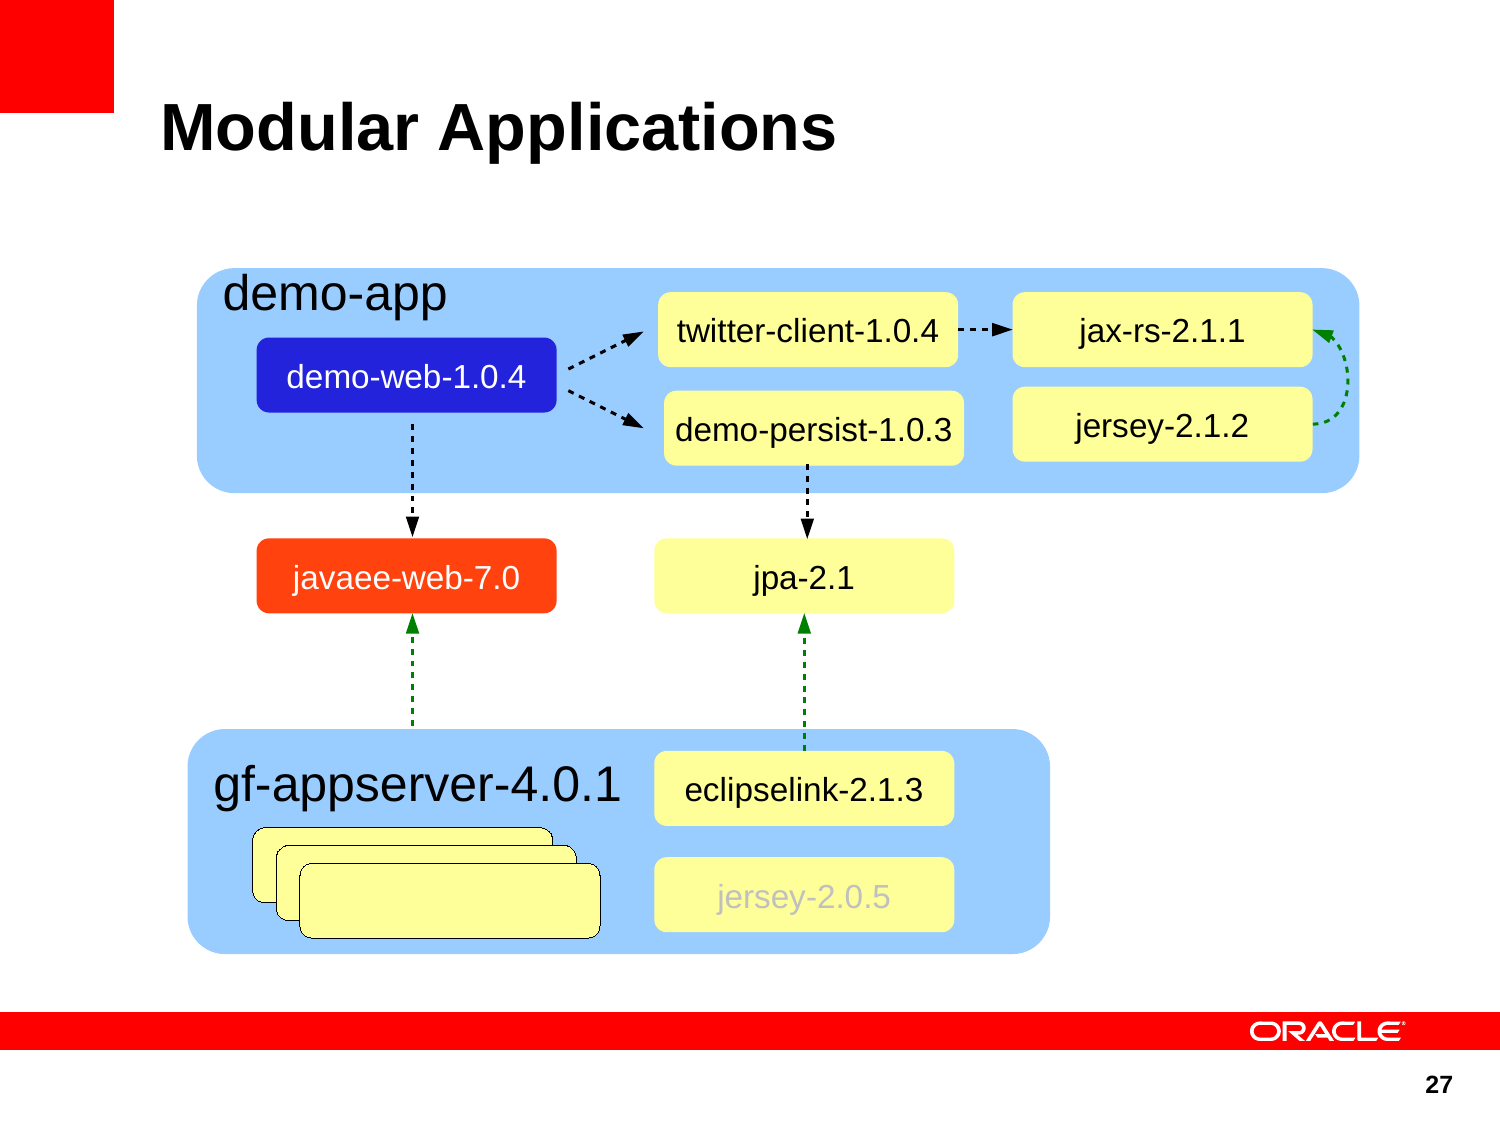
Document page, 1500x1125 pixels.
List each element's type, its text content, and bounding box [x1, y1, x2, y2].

picture [0, 1012, 1500, 1050]
text_box demo-persist-1.0.3 [664, 390, 965, 466]
text_box jax-rs-2.1.1 [1012, 292, 1313, 368]
text_box jersey-2.1.2 [1012, 386, 1313, 462]
text_box demo-web-1.0.4 [256, 337, 557, 413]
picture [0, 0, 114, 113]
text_box jersey-2.0.5 [654, 857, 955, 933]
title Modular Applications [145, 49, 1390, 205]
text_box demo-app [196, 268, 1360, 494]
text_box [252, 827, 601, 939]
text_box twitter-client-1.0.4 [658, 292, 959, 368]
text_box jpa-2.1 [654, 538, 955, 614]
text_box eclipselink-2.1.3 [654, 750, 955, 826]
text_box javaee-web-7.0 [256, 538, 557, 614]
text_box gf-appserver-4.0.1 [187, 729, 1051, 955]
